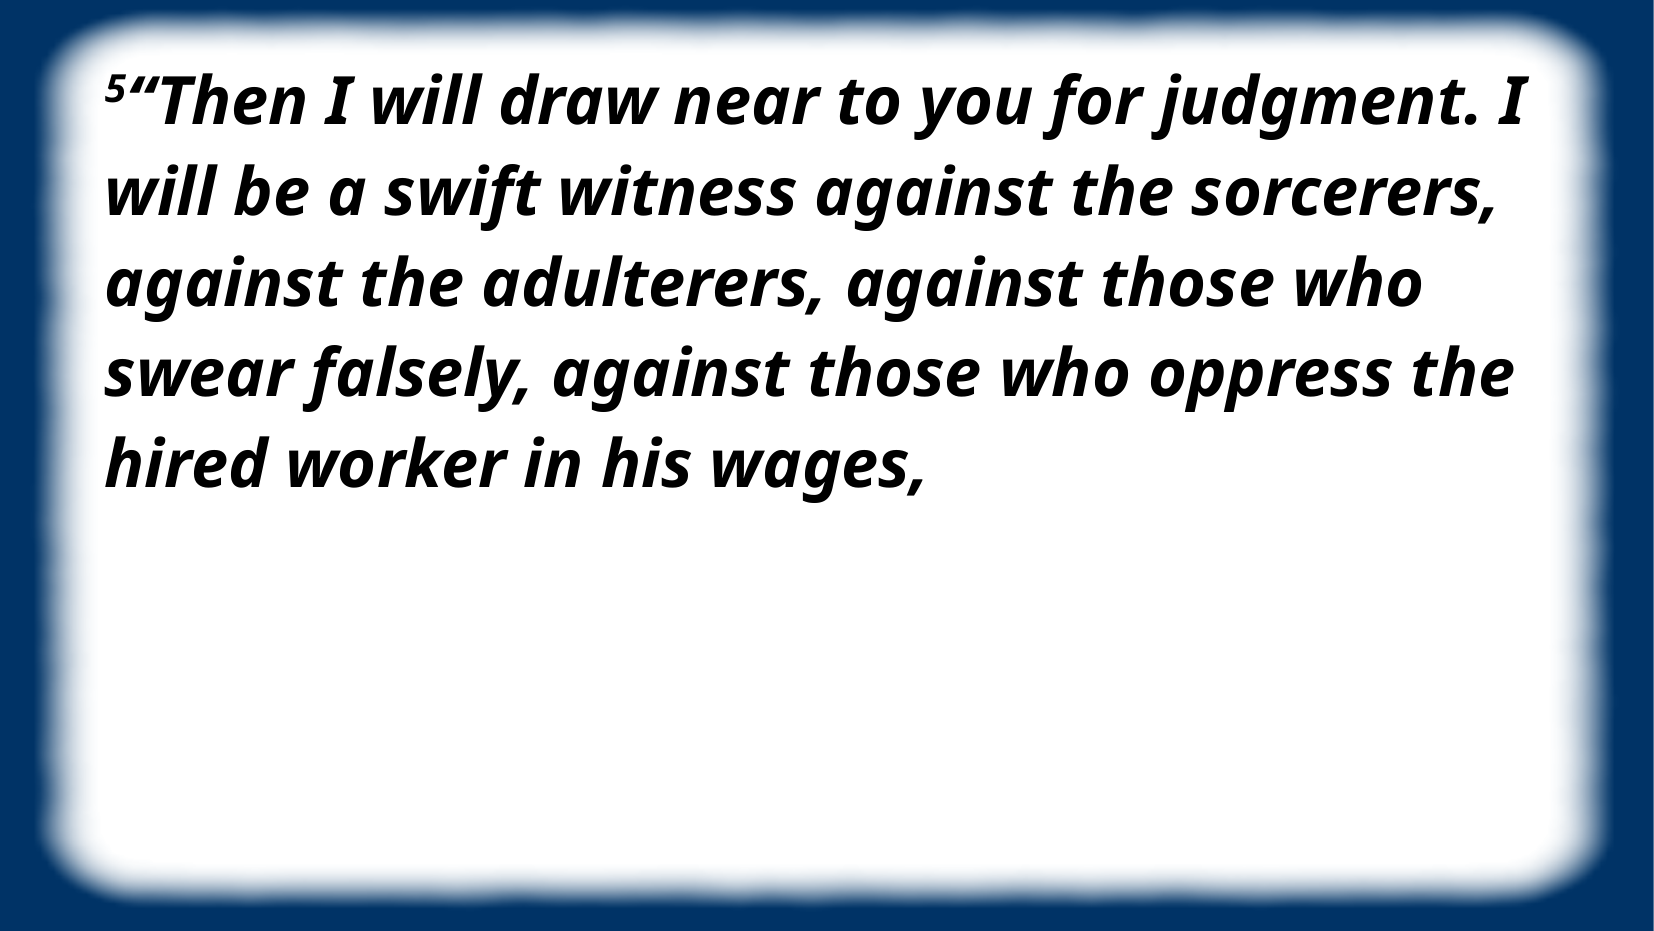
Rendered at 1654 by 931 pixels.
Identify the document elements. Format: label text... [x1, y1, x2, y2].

text_box 5“Then I will draw near to you for judgment. I will be a swift witness against the sorcerers, against the adulterers, against those who swear falsely, against those who oppress the hired worker in his wages, [90, 45, 1561, 505]
picture [0, 0, 1654, 931]
